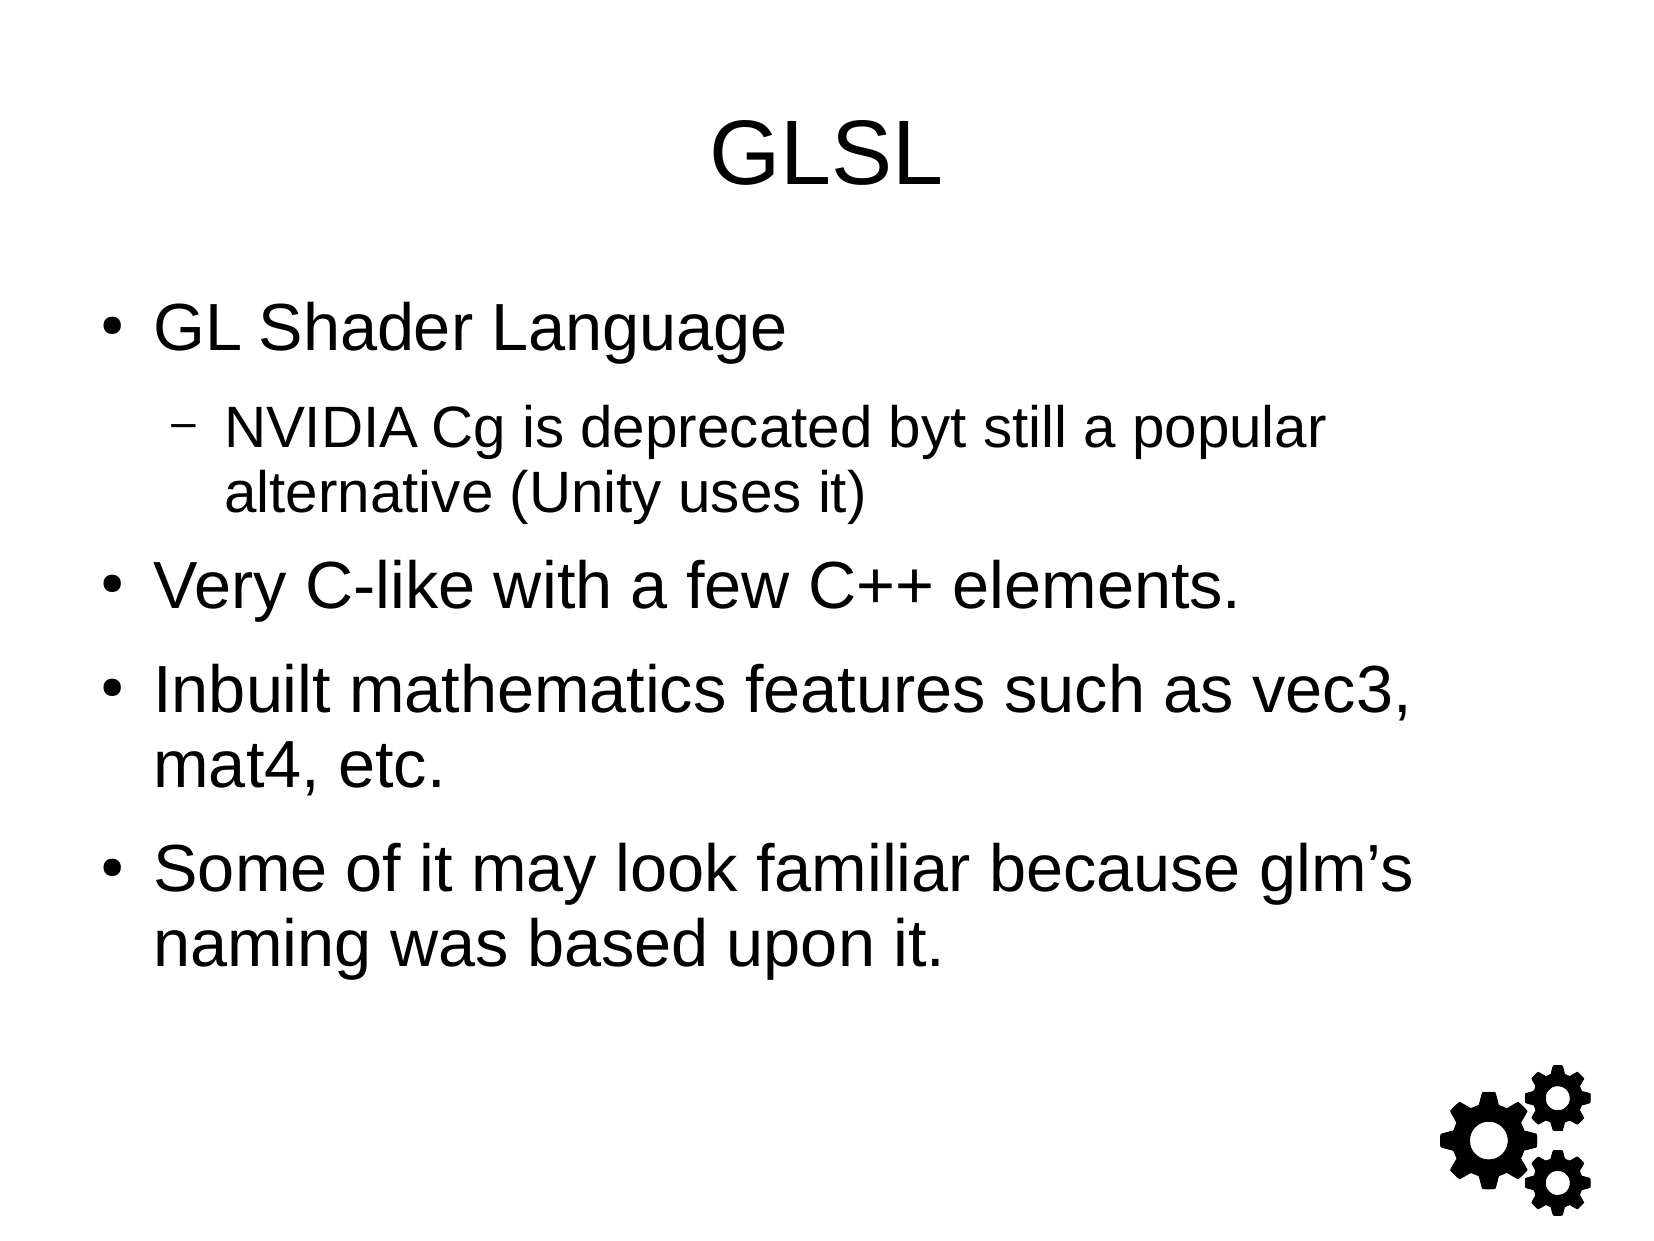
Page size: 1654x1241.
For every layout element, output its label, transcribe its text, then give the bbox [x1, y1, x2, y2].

list GL Shader Language NVIDIA Cg is deprecated byt still a popular alternative (Unity uses it) Very C-like with a few C++ elements. Inbuilt mathematics features such as vec3, mat4, etc. Some of it may look familiar because glm’s naming was based upon it. [82, 290, 1571, 1010]
picture [1440, 1065, 1591, 1216]
title GLSL [82, 49, 1571, 257]
